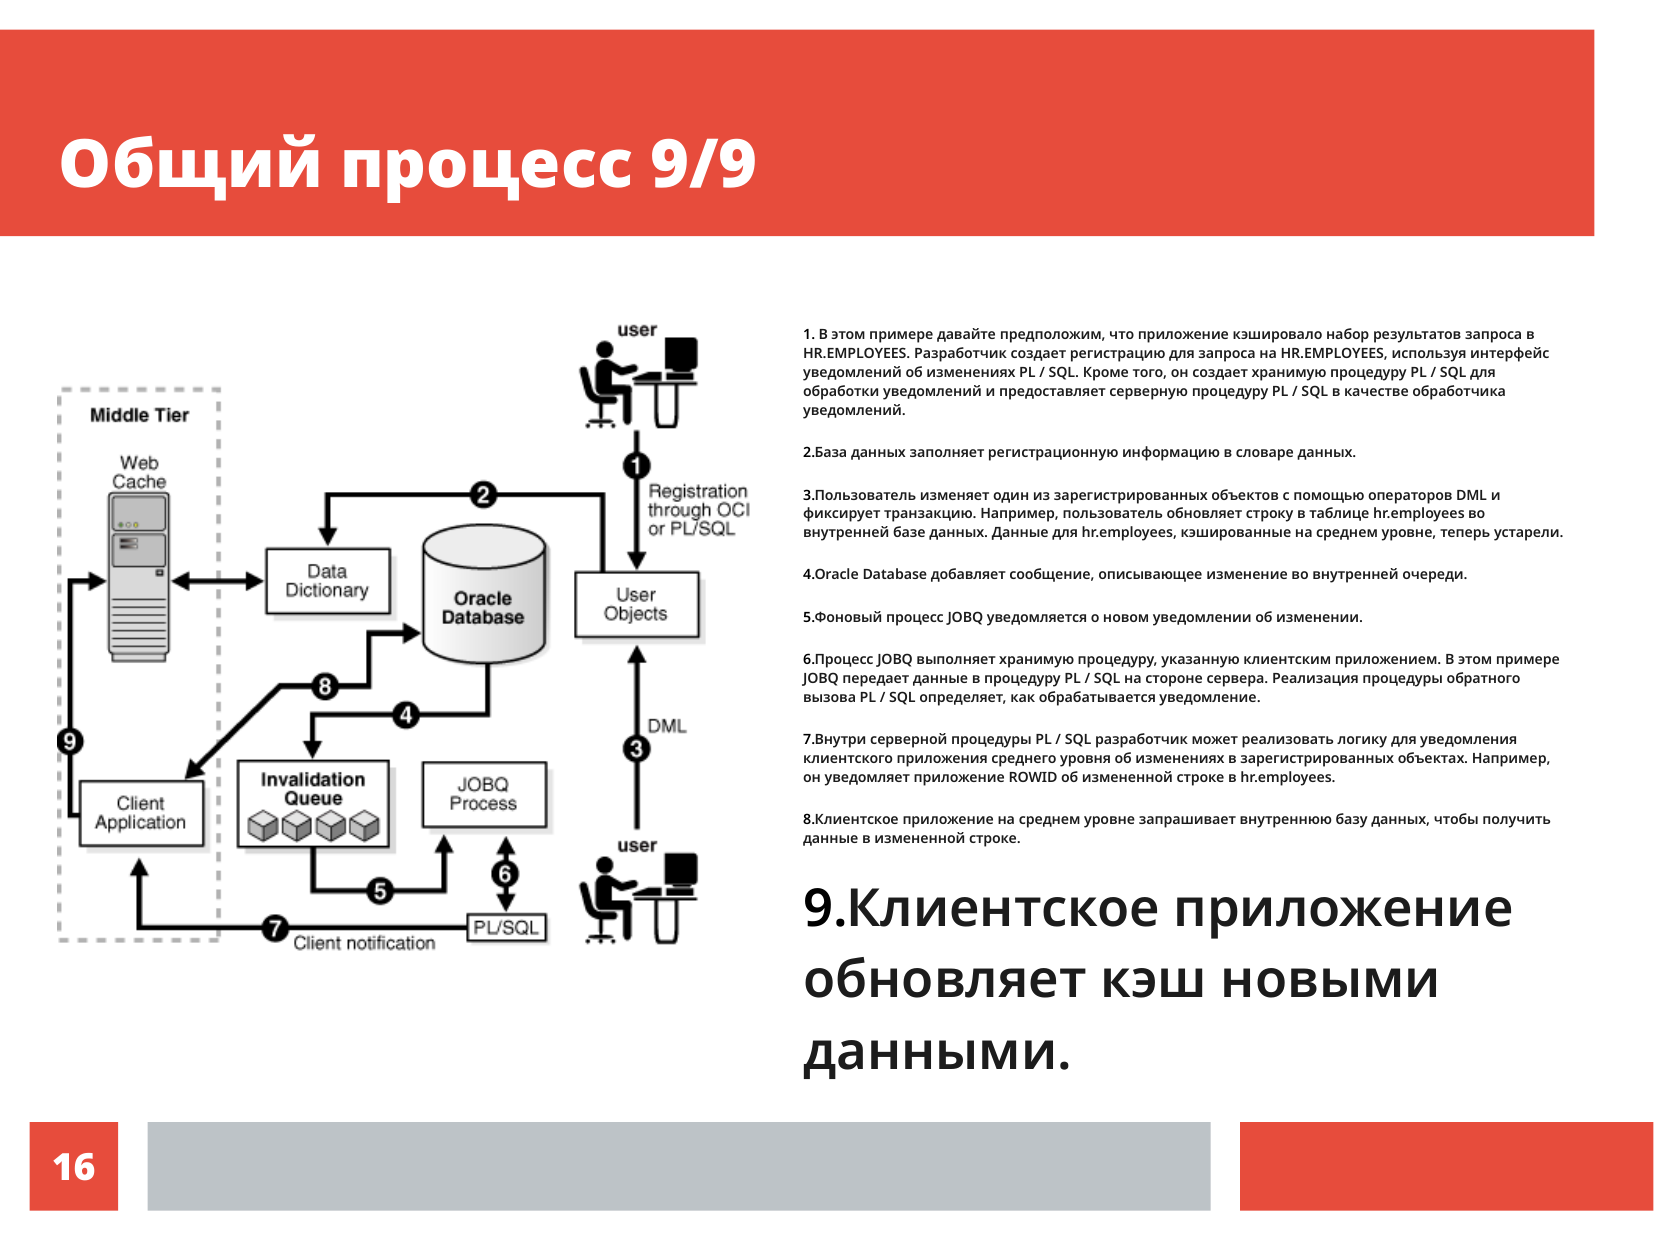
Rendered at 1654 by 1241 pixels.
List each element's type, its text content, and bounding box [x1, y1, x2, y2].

picture [57, 319, 756, 957]
list В этом примере давайте предположим, что приложение кэшировало набор результатов запроса в HR.EMPLOYEES. Разработчик создает регистрацию для запроса на HR.EMPLOYEES, используя интерфейс уведомлений об изменениях PL / SQL. Кроме того, он создает хранимую процедуру PL / SQL для обработки уведомлений и предоставляет серверную процедуру PL / SQL в качестве обработчика уведомлений. База данных заполняет регистрационную информацию в словаре данных. Пользователь изменяет один из зарегистрированных объектов с помощью операторов DML и фиксирует транзакцию. Например, пользователь обновляет строку в таблице hr.employees во внутренней базе данных. Данные для hr.employees, кэшированные на среднем уровне, теперь устарели. Oracle Database добавляет сообщение, описывающее изменение во внутренней очереди. Фоновый процесс JOBQ уведомляется о новом уведомлении об изменении. Процесс JOBQ выполняет хранимую процедуру, указанную клиентским приложением. В этом примере JOBQ передает данные в процедуру PL / SQL на стороне сервера. Реализация процедуры обратного вызова PL / SQL определяет, как обрабатывается уведомление. Внутри серверной процедуры PL / SQL разработчик может реализовать логику для уведомления клиентского приложения среднего уровня об изменениях в зарегистрированных объектах. Например, он уведомляет приложение ROWID об измененной строке в hr.employees. Клиентское приложение на среднем уровне запрашивает внутреннюю базу данных, чтобы получить данные в измененной строке. Клиентское приложение обновляет кэш новыми данными. [803, 324, 1565, 1093]
title Общий процесс 9/9 [59, 59, 1595, 207]
